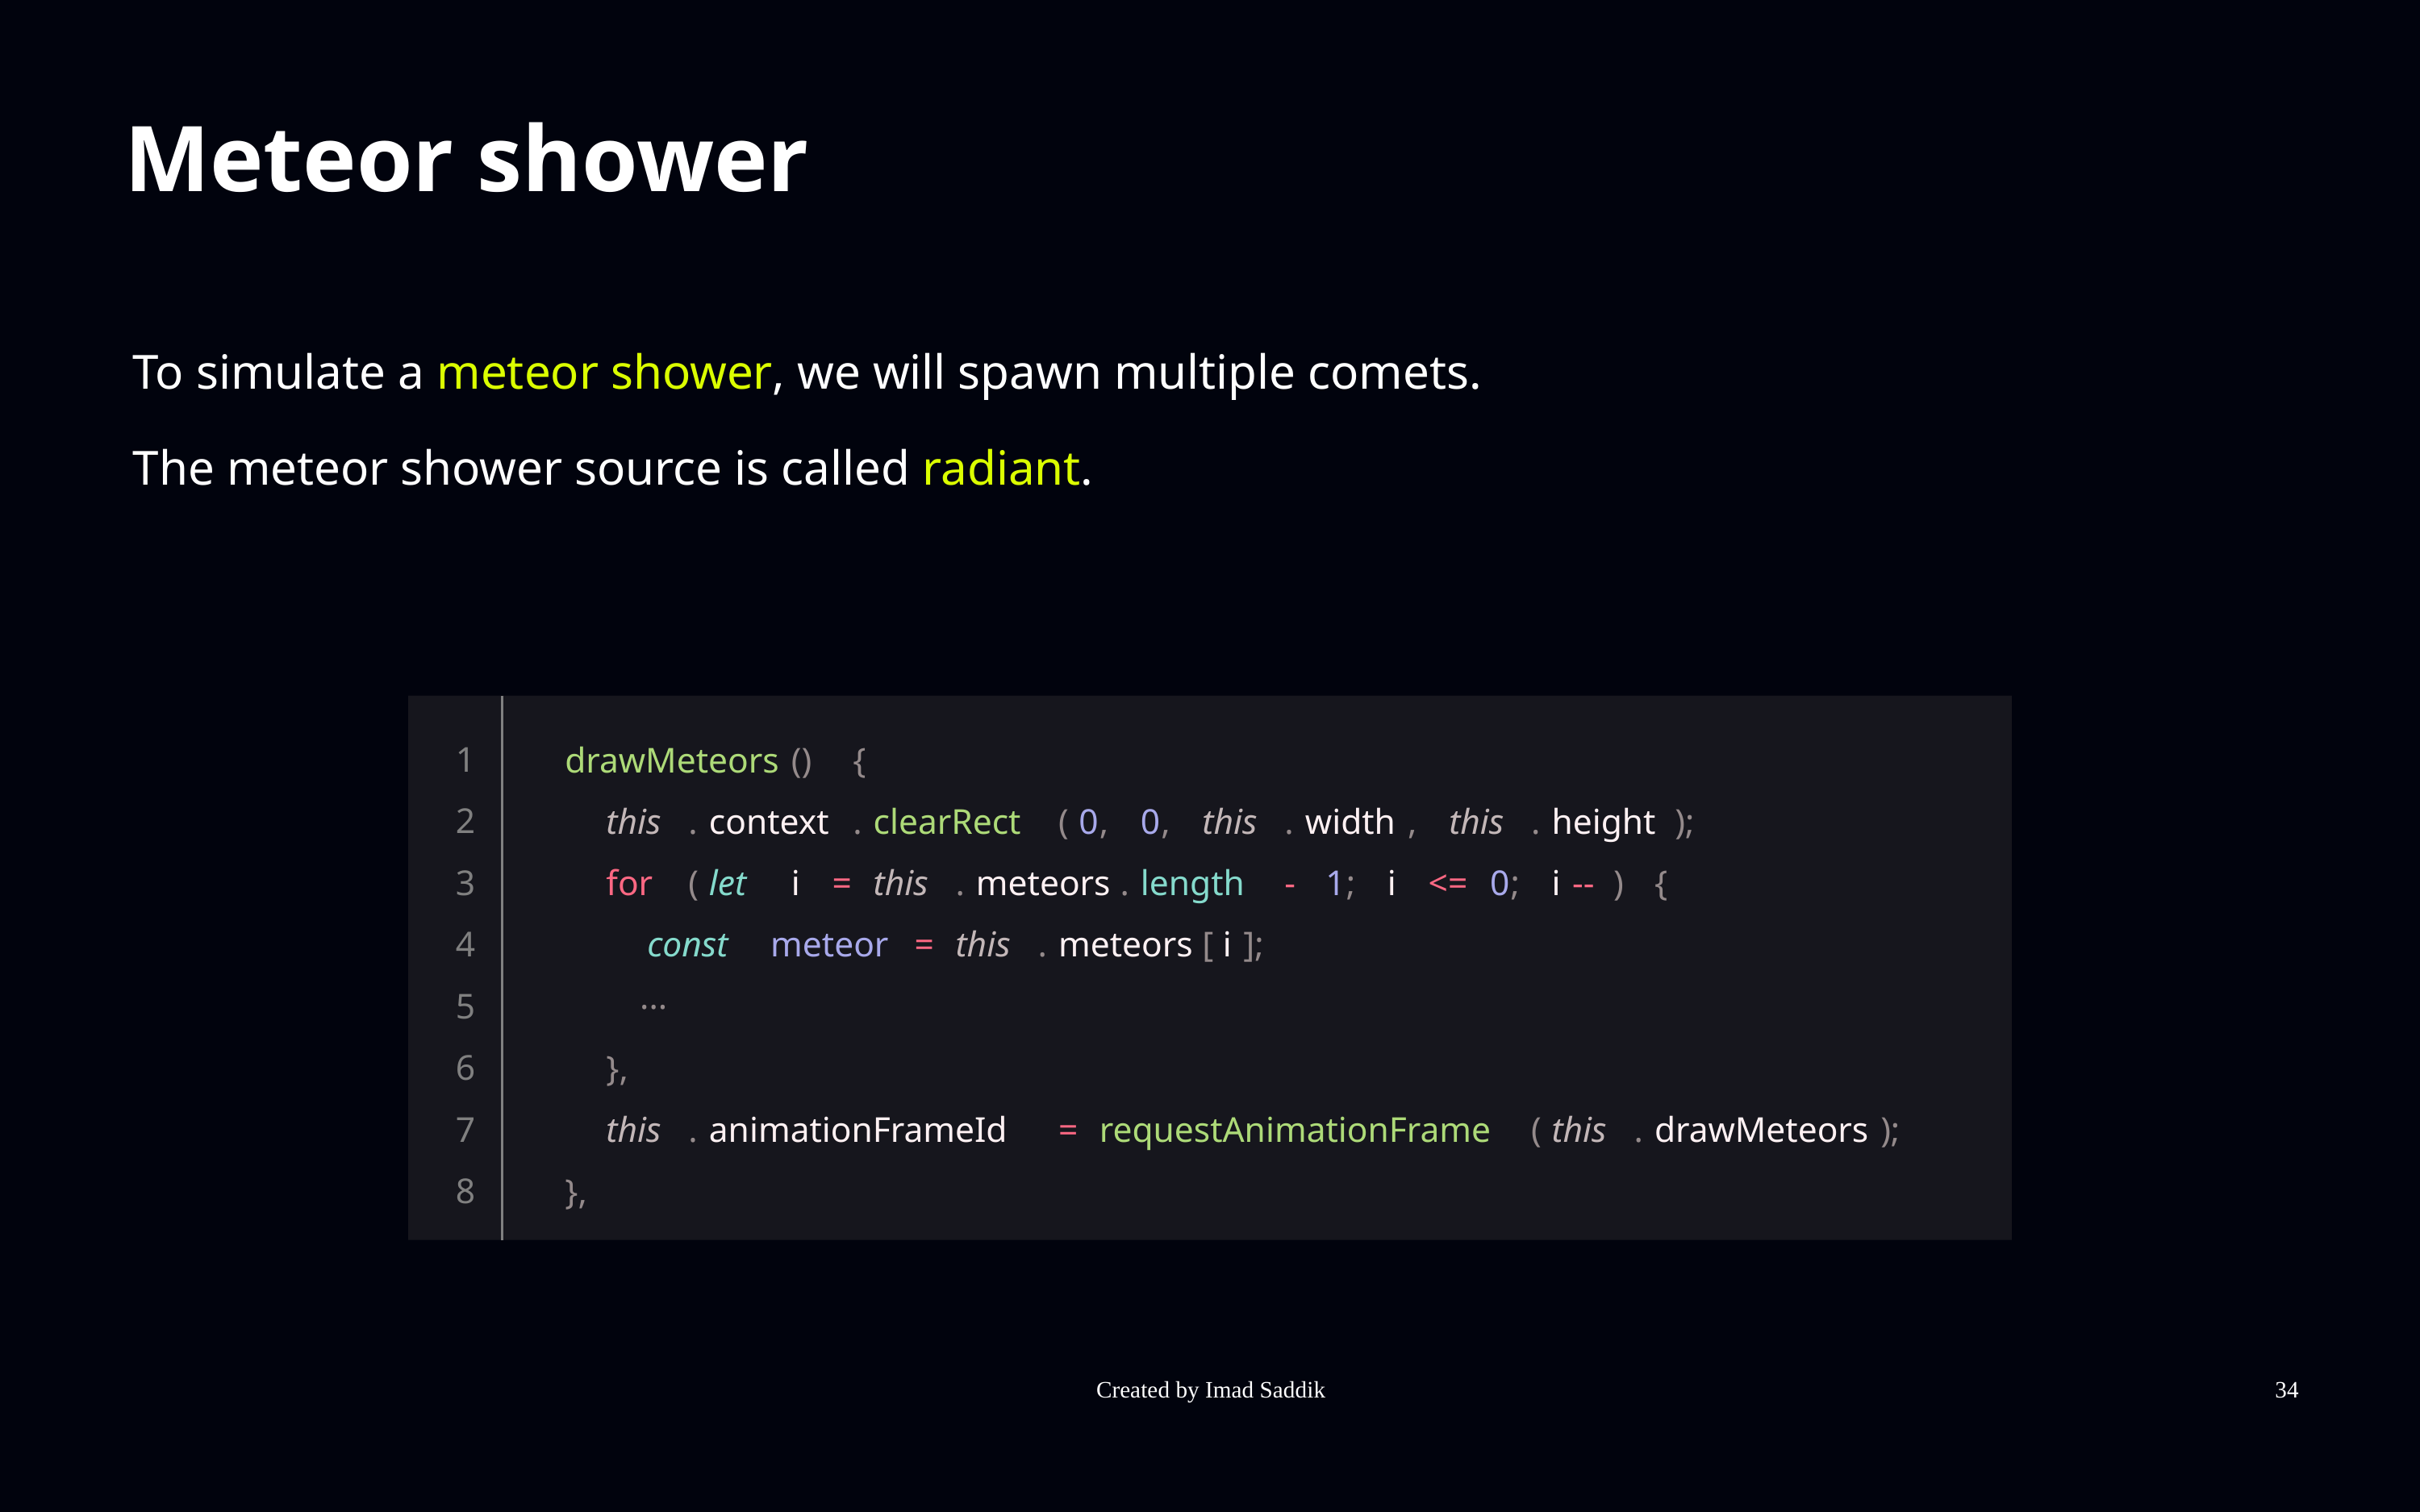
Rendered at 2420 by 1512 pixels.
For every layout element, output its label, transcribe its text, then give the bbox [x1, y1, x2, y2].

picture [408, 695, 2012, 1240]
text_box To simulate a meteor shower, we will spawn multiple comets. The meteor shower source is called radiant. [121, 301, 1701, 485]
text_box Meteor shower [112, 61, 1411, 251]
